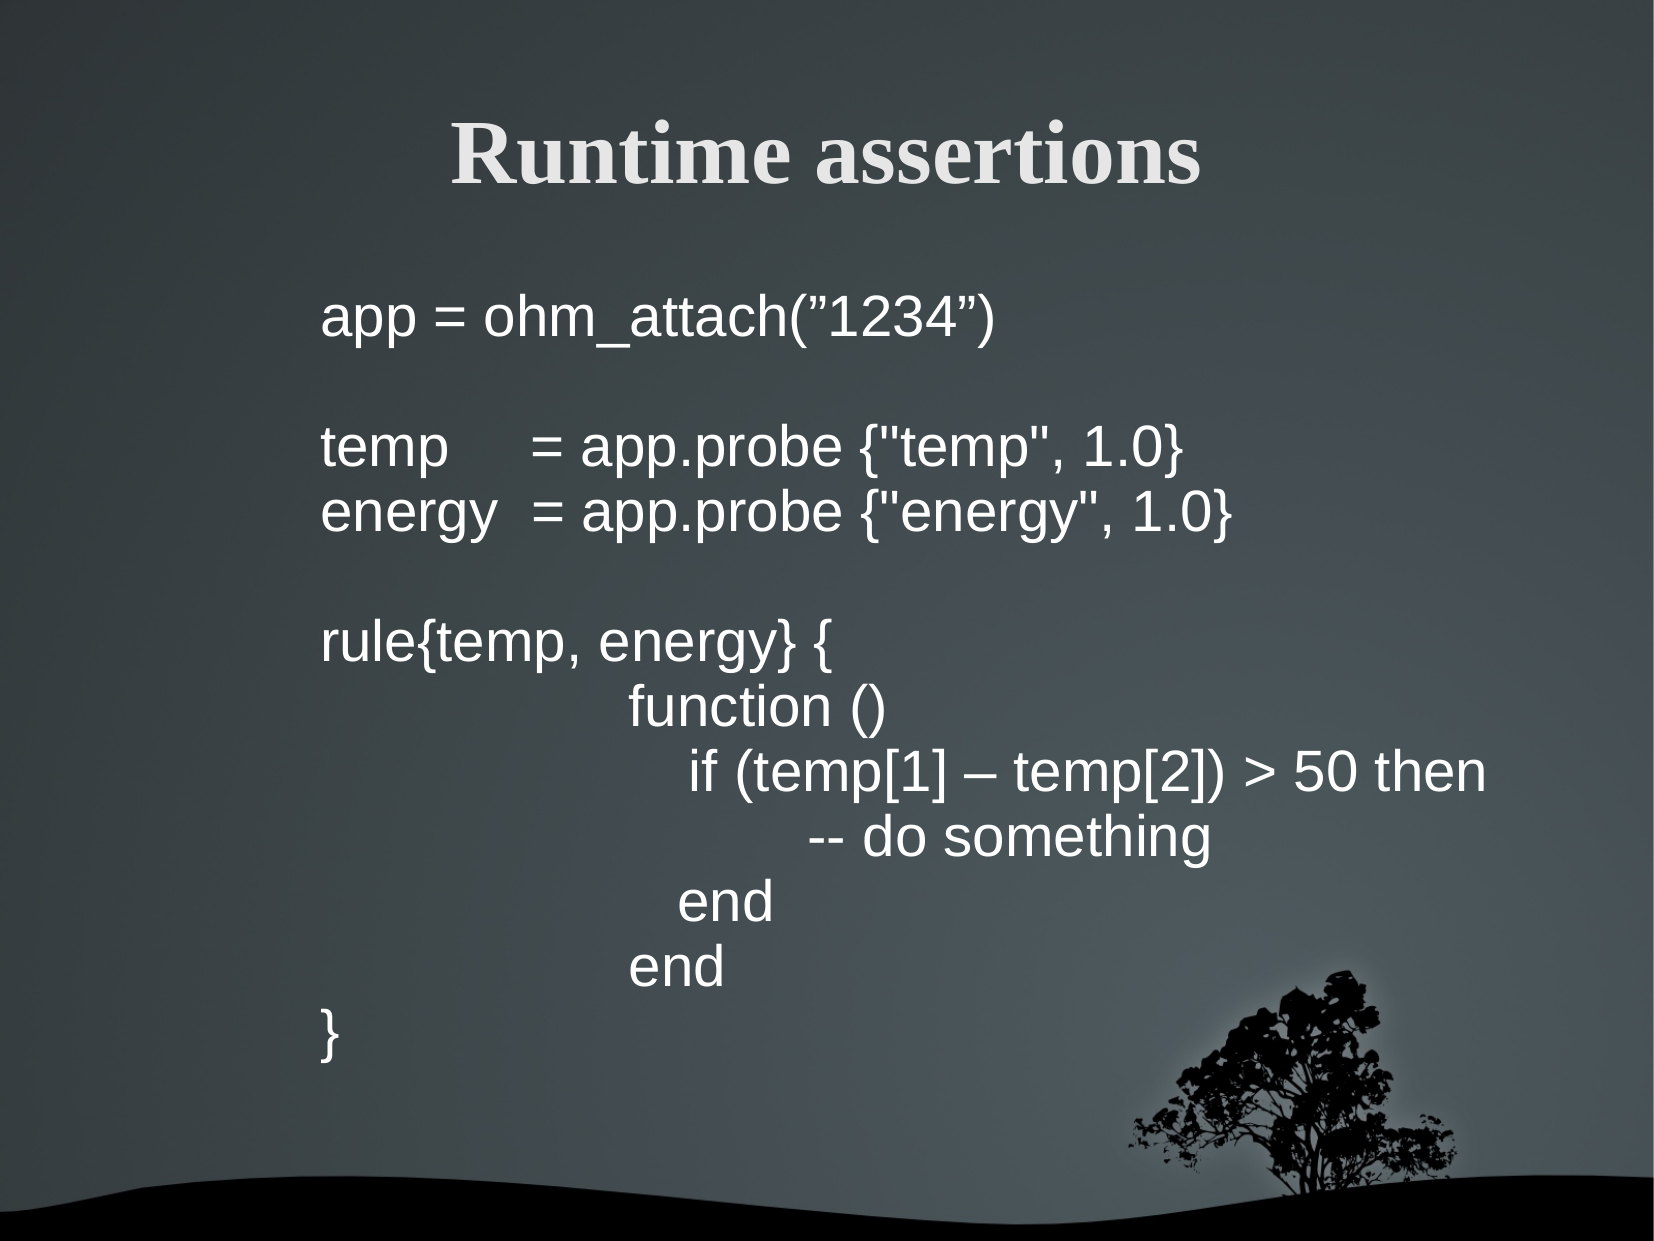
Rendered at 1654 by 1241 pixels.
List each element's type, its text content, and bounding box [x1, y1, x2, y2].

picture [0, 0, 1654, 1241]
title Runtime assertions [82, 49, 1571, 257]
text_box app = ohm_attach(”1234”) temp = app.probe {"temp", 1.0} energy = app.probe {"energy", 1.0} rule{temp, energy} { function () if (temp[1] – temp[2]) > 50 then -- do something end end } [305, 275, 1505, 1136]
